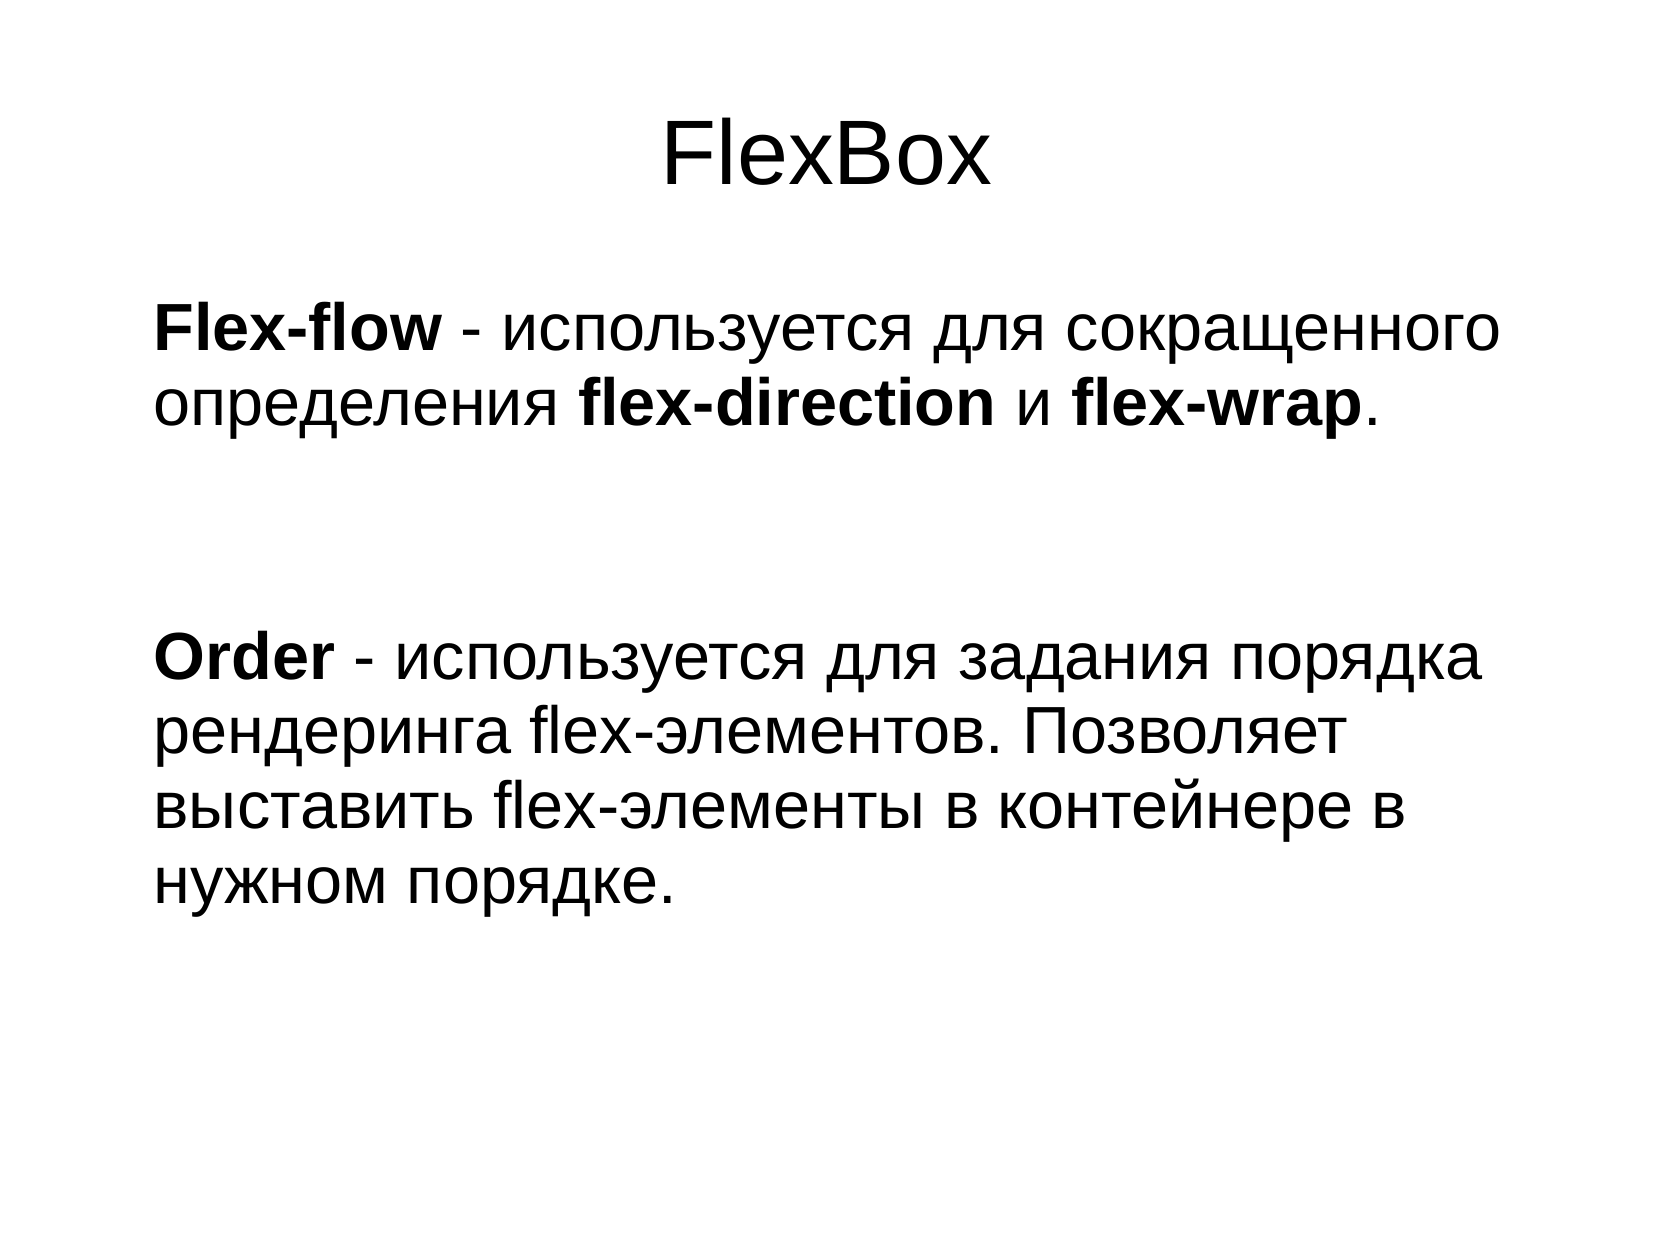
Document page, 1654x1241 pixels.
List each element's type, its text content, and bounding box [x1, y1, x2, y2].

title FlexBox [82, 49, 1571, 257]
list Flex-flow - используется для сокращенного определения flex-direction и flex-wrap. Order - используется для задания порядка рендеринга flex-элементов. Позволяет выставить flex-элементы в контейнере в нужном порядке. [82, 290, 1571, 1010]
